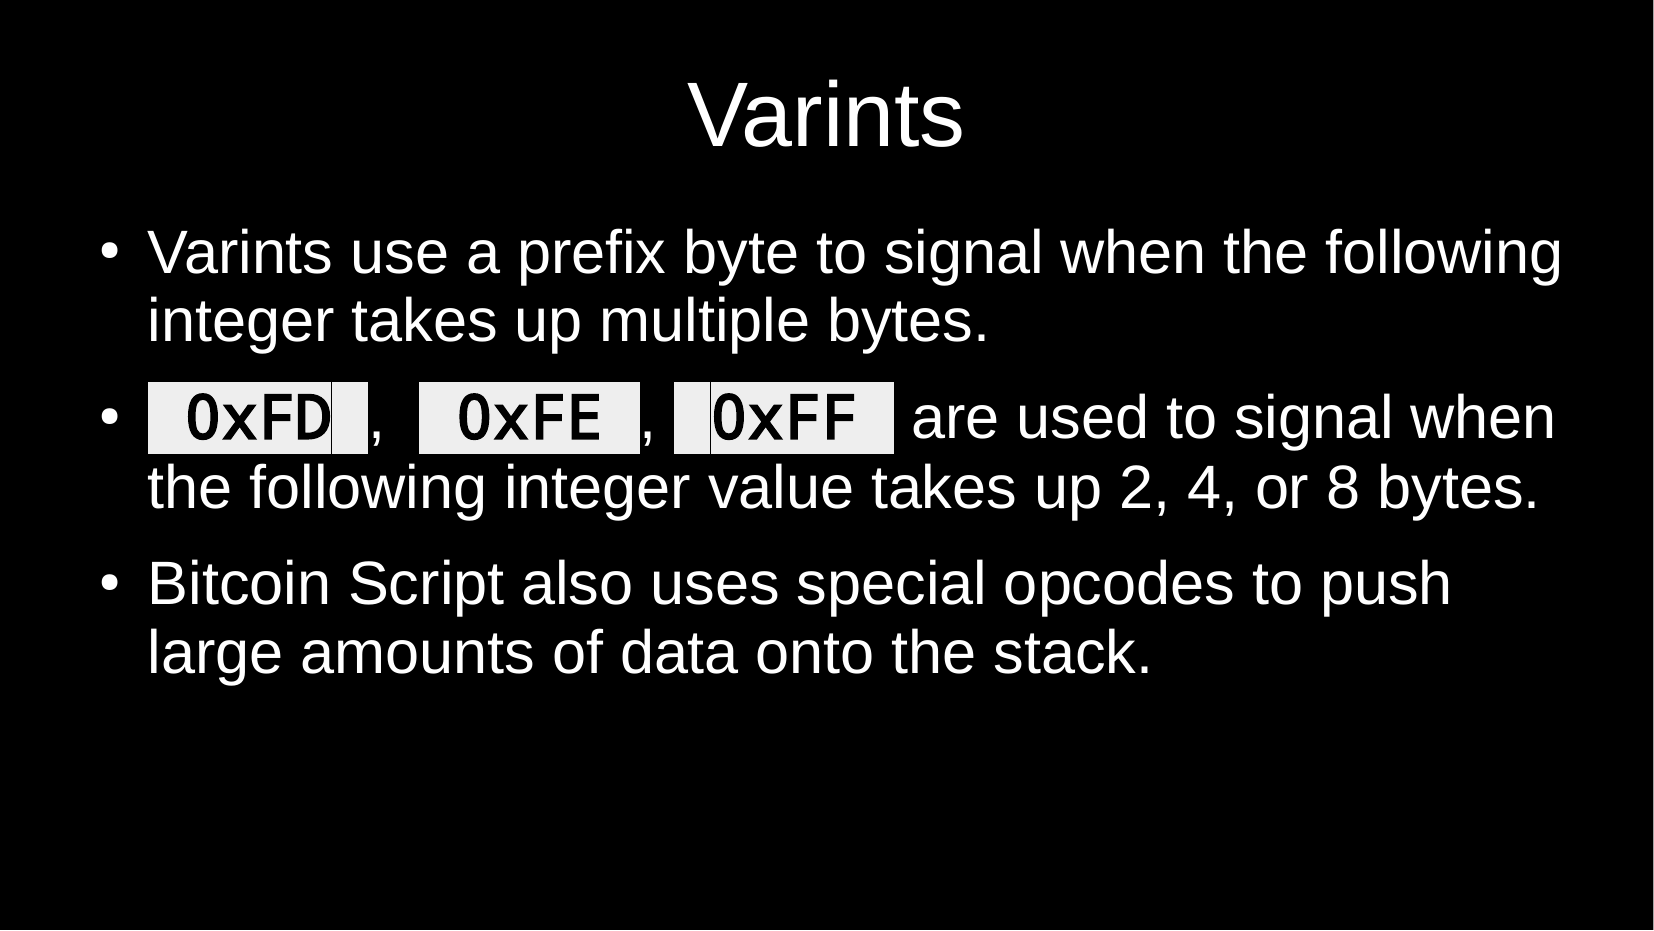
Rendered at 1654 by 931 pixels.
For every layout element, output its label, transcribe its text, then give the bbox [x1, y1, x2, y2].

list Varints use a prefix byte to signal when the following integer takes up multiple bytes. 0xFD , 0xFE , 0xFF are used to signal when the following integer value takes up 2, 4, or 8 bytes. Bitcoin Script also uses special opcodes to push large amounts of data onto the stack. [82, 217, 1571, 758]
title Varints [82, 37, 1571, 193]
